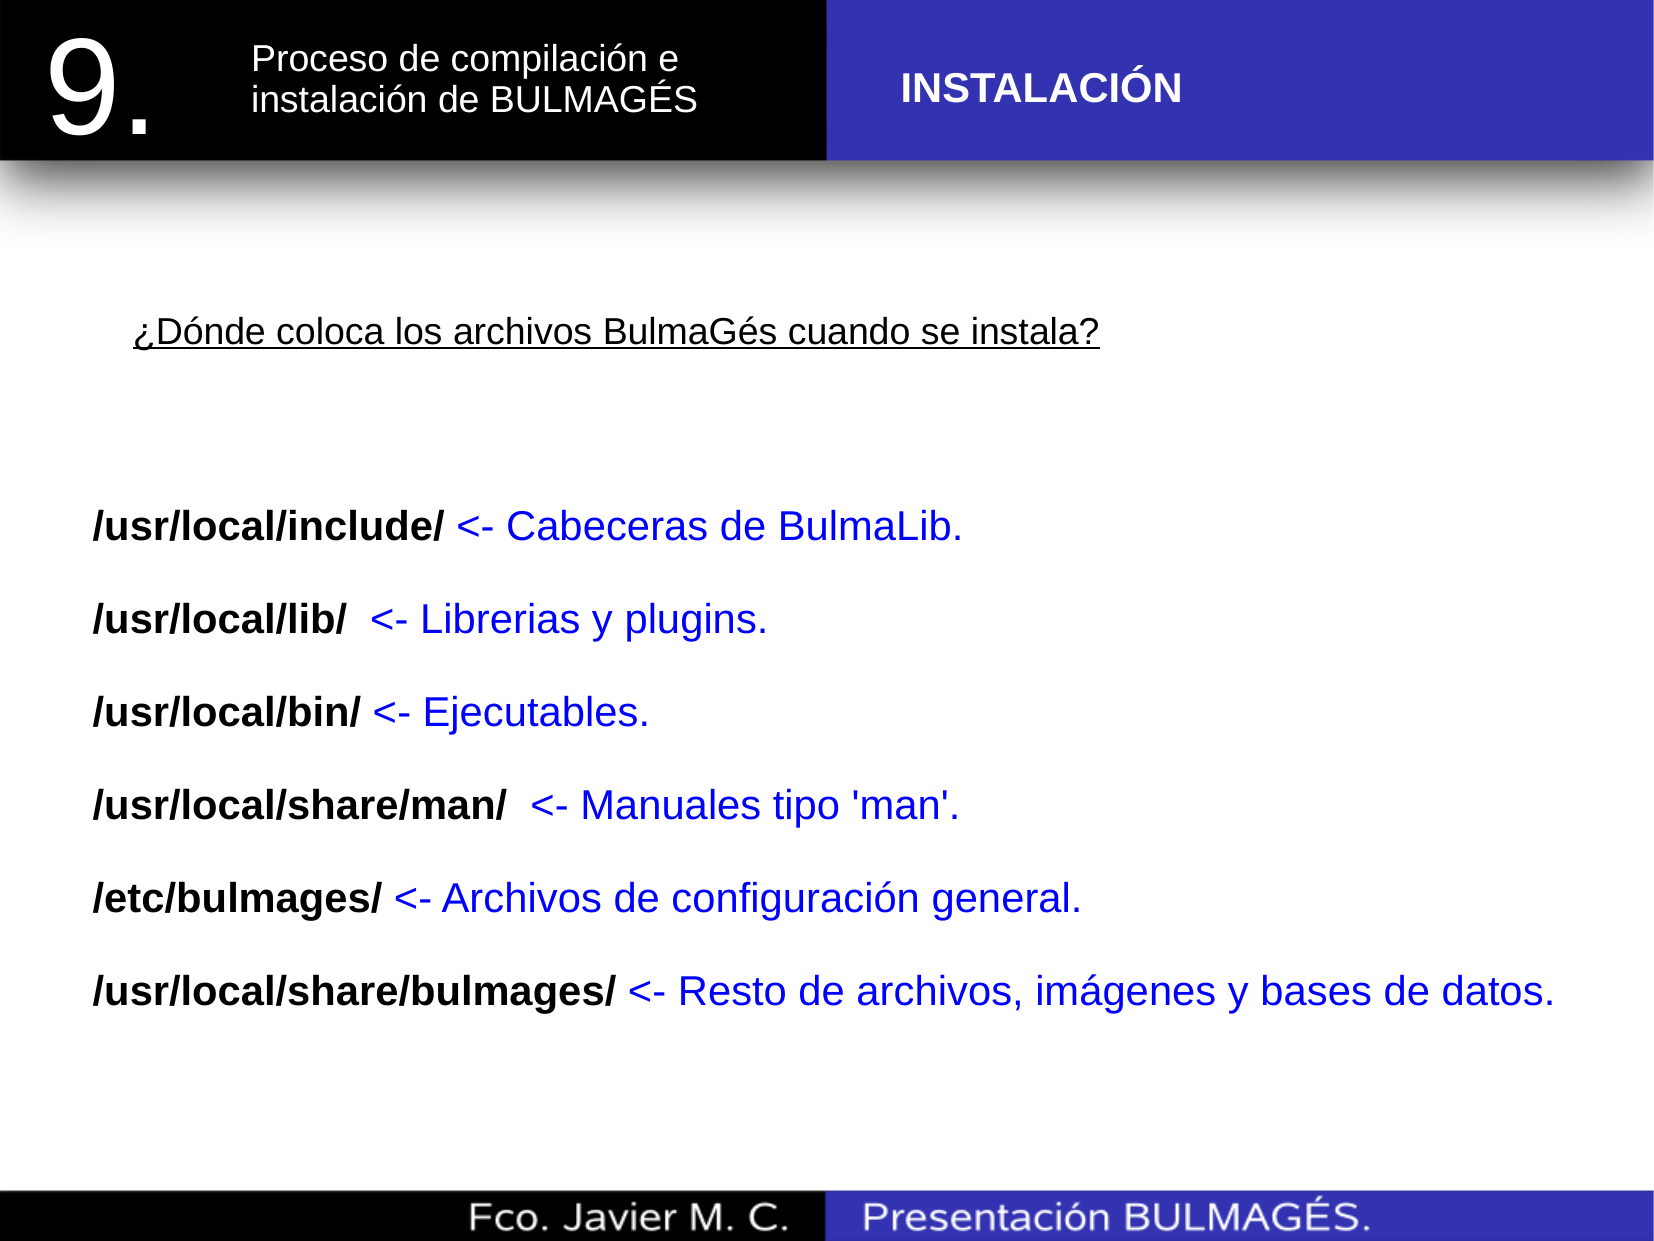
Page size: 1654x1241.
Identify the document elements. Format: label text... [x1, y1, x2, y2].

text_box Proceso de compilación e instalación de BULMAGÉS [236, 29, 798, 171]
text_box ¿Dónde coloca los archivos BulmaGés cuando se instala? [118, 303, 1447, 361]
picture [0, 0, 1654, 1241]
text_box INSTALACIÓN [885, 56, 1595, 119]
text_box <número>. [29, 2, 237, 325]
text_box /usr/local/include/ <- Cabeceras de BulmaLib. /usr/local/lib/ <- Librerias y plugins. /usr/local/bin/ <- Ejecutables. /usr/local/share/man/ <- Manuales tipo 'man'. /etc/bulmages/ <- Archivos de configuración general. /usr/local/share/bulmages/ <- Resto de archivos, imágenes y bases de datos. [66, 448, 1588, 975]
